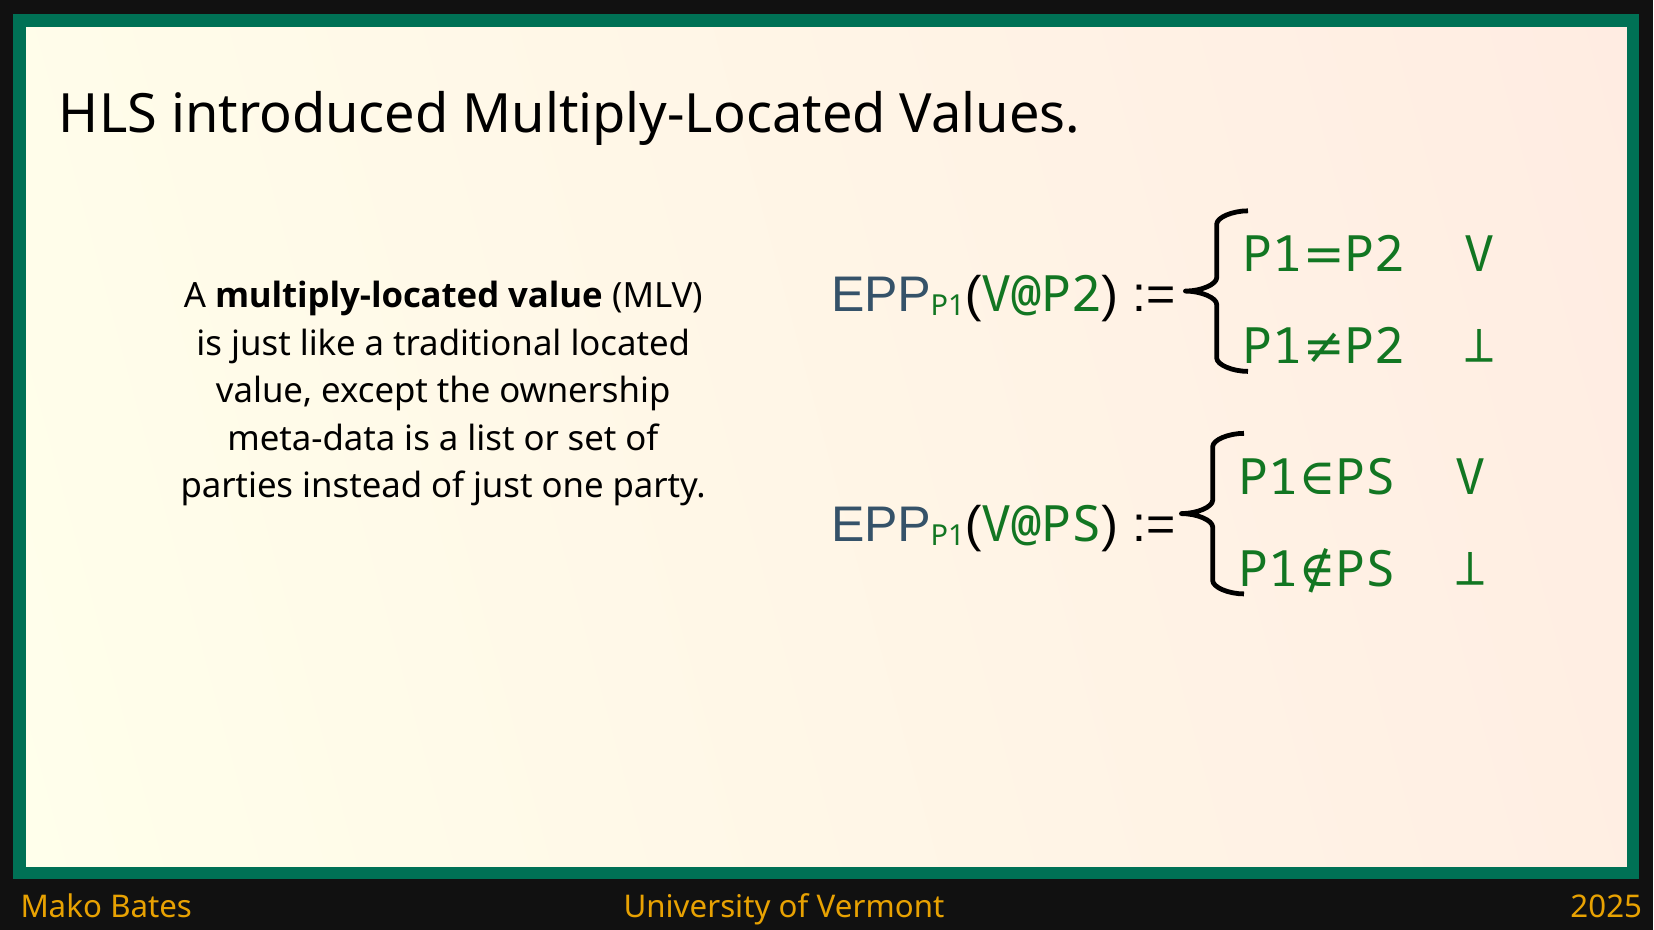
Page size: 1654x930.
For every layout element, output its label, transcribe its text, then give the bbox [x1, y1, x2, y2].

list A multiply-located value (MLV) is just like a traditional located value, except the ownership meta-data is a list or set of parties instead of just one party. [167, 270, 720, 512]
text_box P1∈PS V P1∉PS ⊥ [1224, 433, 1653, 596]
text_box EPPP1(V@P2) := EPPP1(V@PS) := [1205, 218, 1228, 364]
text_box EPPP1(V@P2) := EPPP1(V@PS) := [1201, 440, 1224, 587]
text_box EPPP1(V@P2) := EPPP1(V@PS) := [745, 208, 1606, 751]
title HLS introduced Multiply-Located Values. [58, 60, 1593, 163]
text_box P1=P2 V P1≠P2 ⊥ [1228, 210, 1653, 373]
